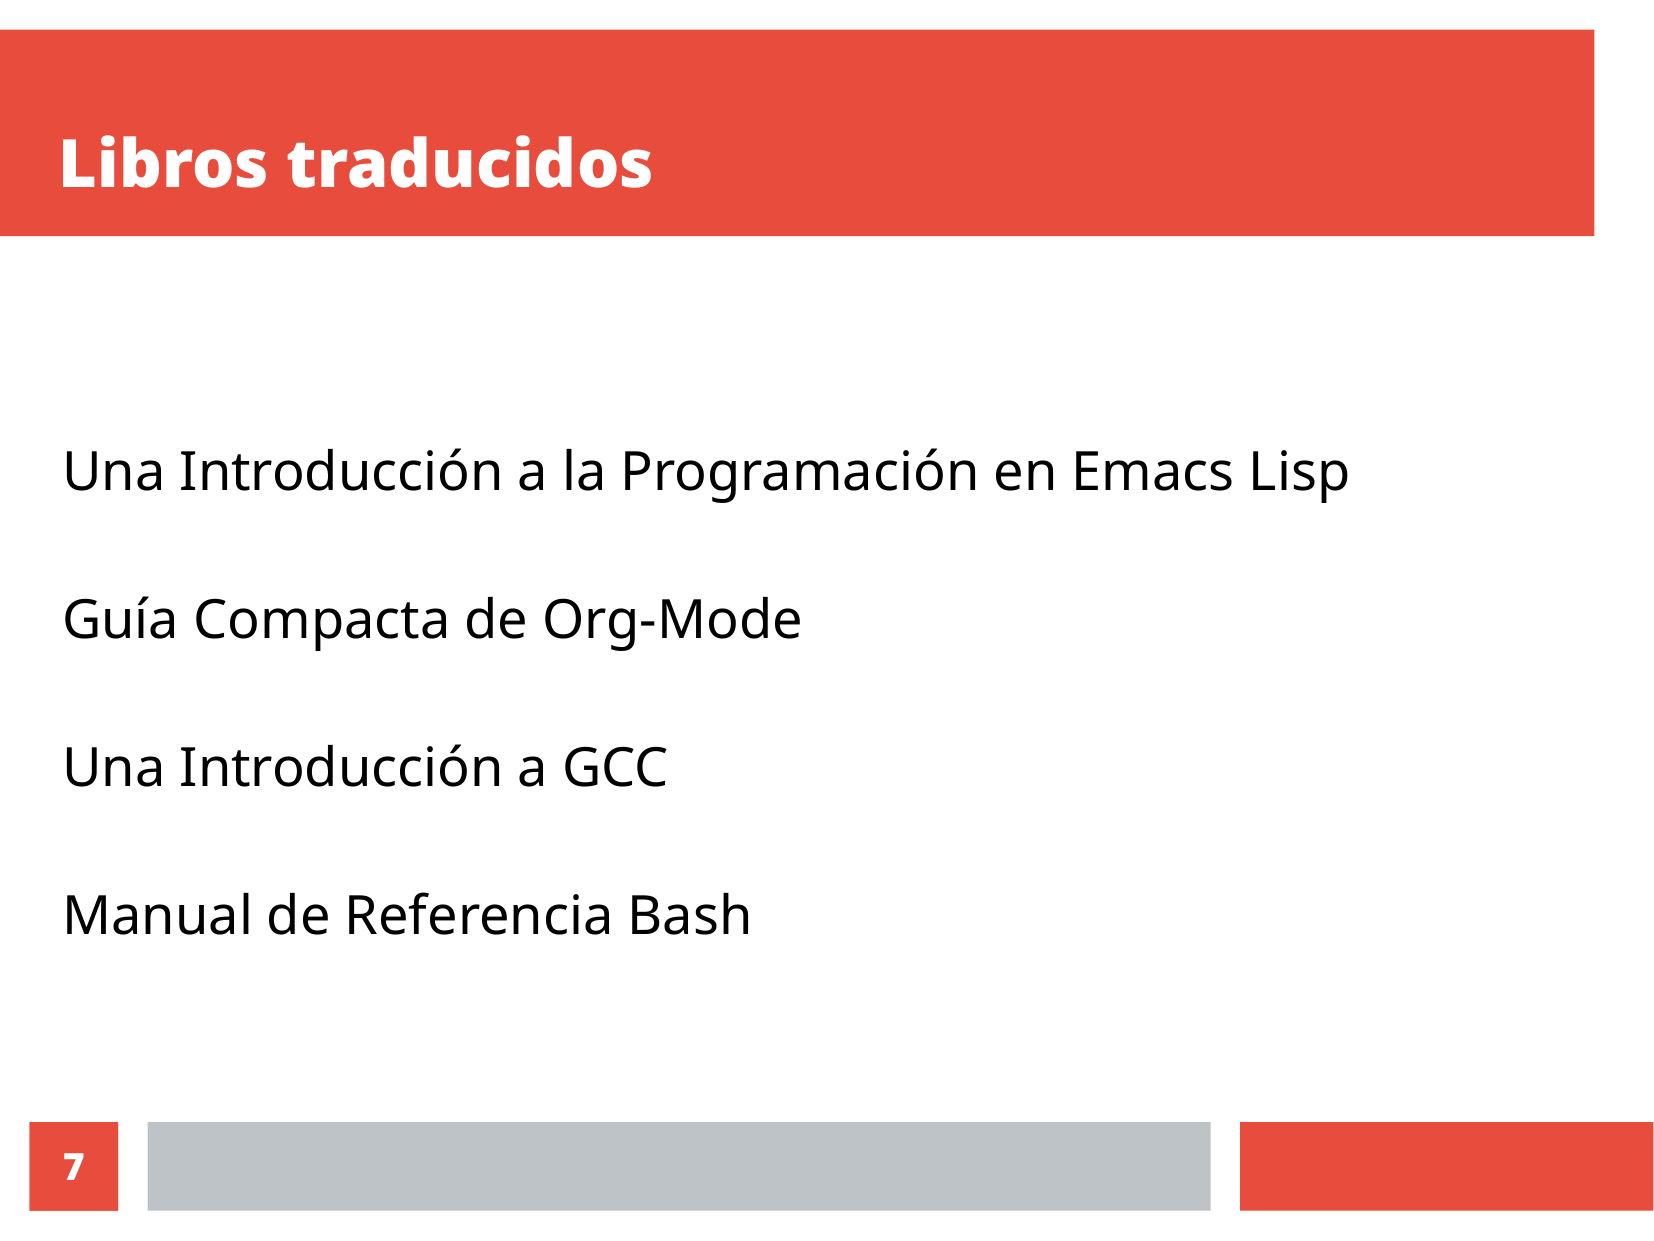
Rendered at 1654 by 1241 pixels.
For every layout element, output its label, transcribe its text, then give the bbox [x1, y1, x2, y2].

title Libros traducidos [59, 59, 1595, 207]
text_box Una Introducción a la Programación en Emacs Lisp Guía Compacta de Org-Mode Una Introducción a GCC Manual de Referencia Bash [47, 425, 1619, 945]
